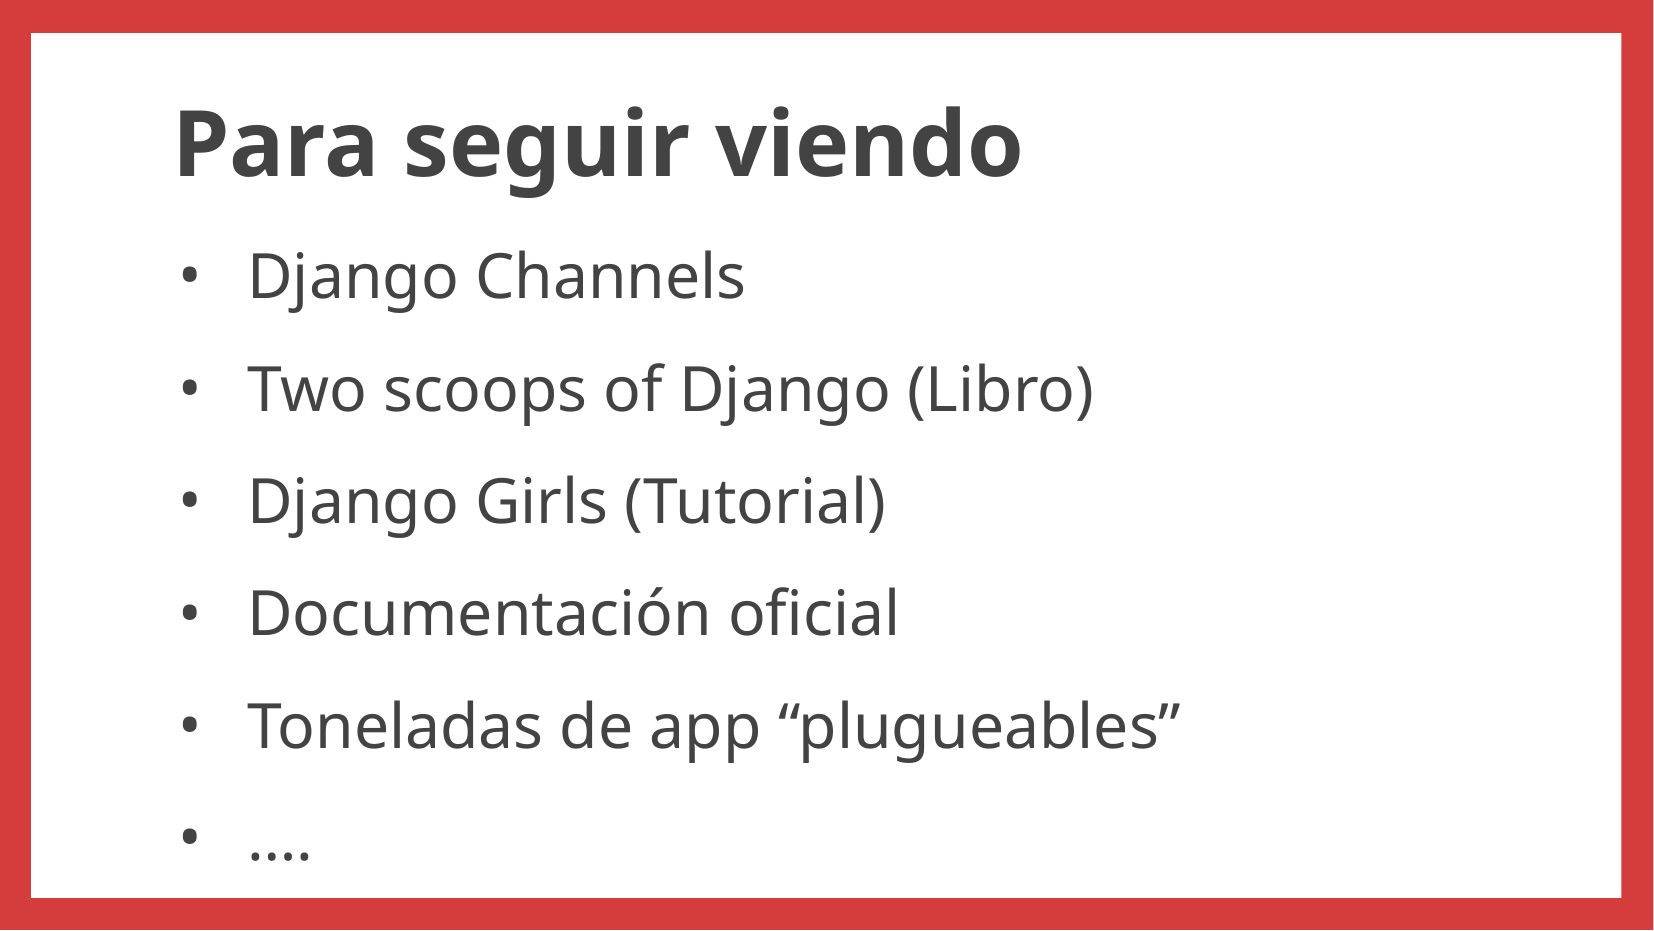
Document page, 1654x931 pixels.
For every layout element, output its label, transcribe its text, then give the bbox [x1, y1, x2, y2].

title Para seguir viendo [157, 54, 1497, 191]
list Django Channels Two scoops of Django (Libro) Django Girls (Tutorial) Documentación oficial Toneladas de app “plugueables” …. [157, 191, 1497, 797]
